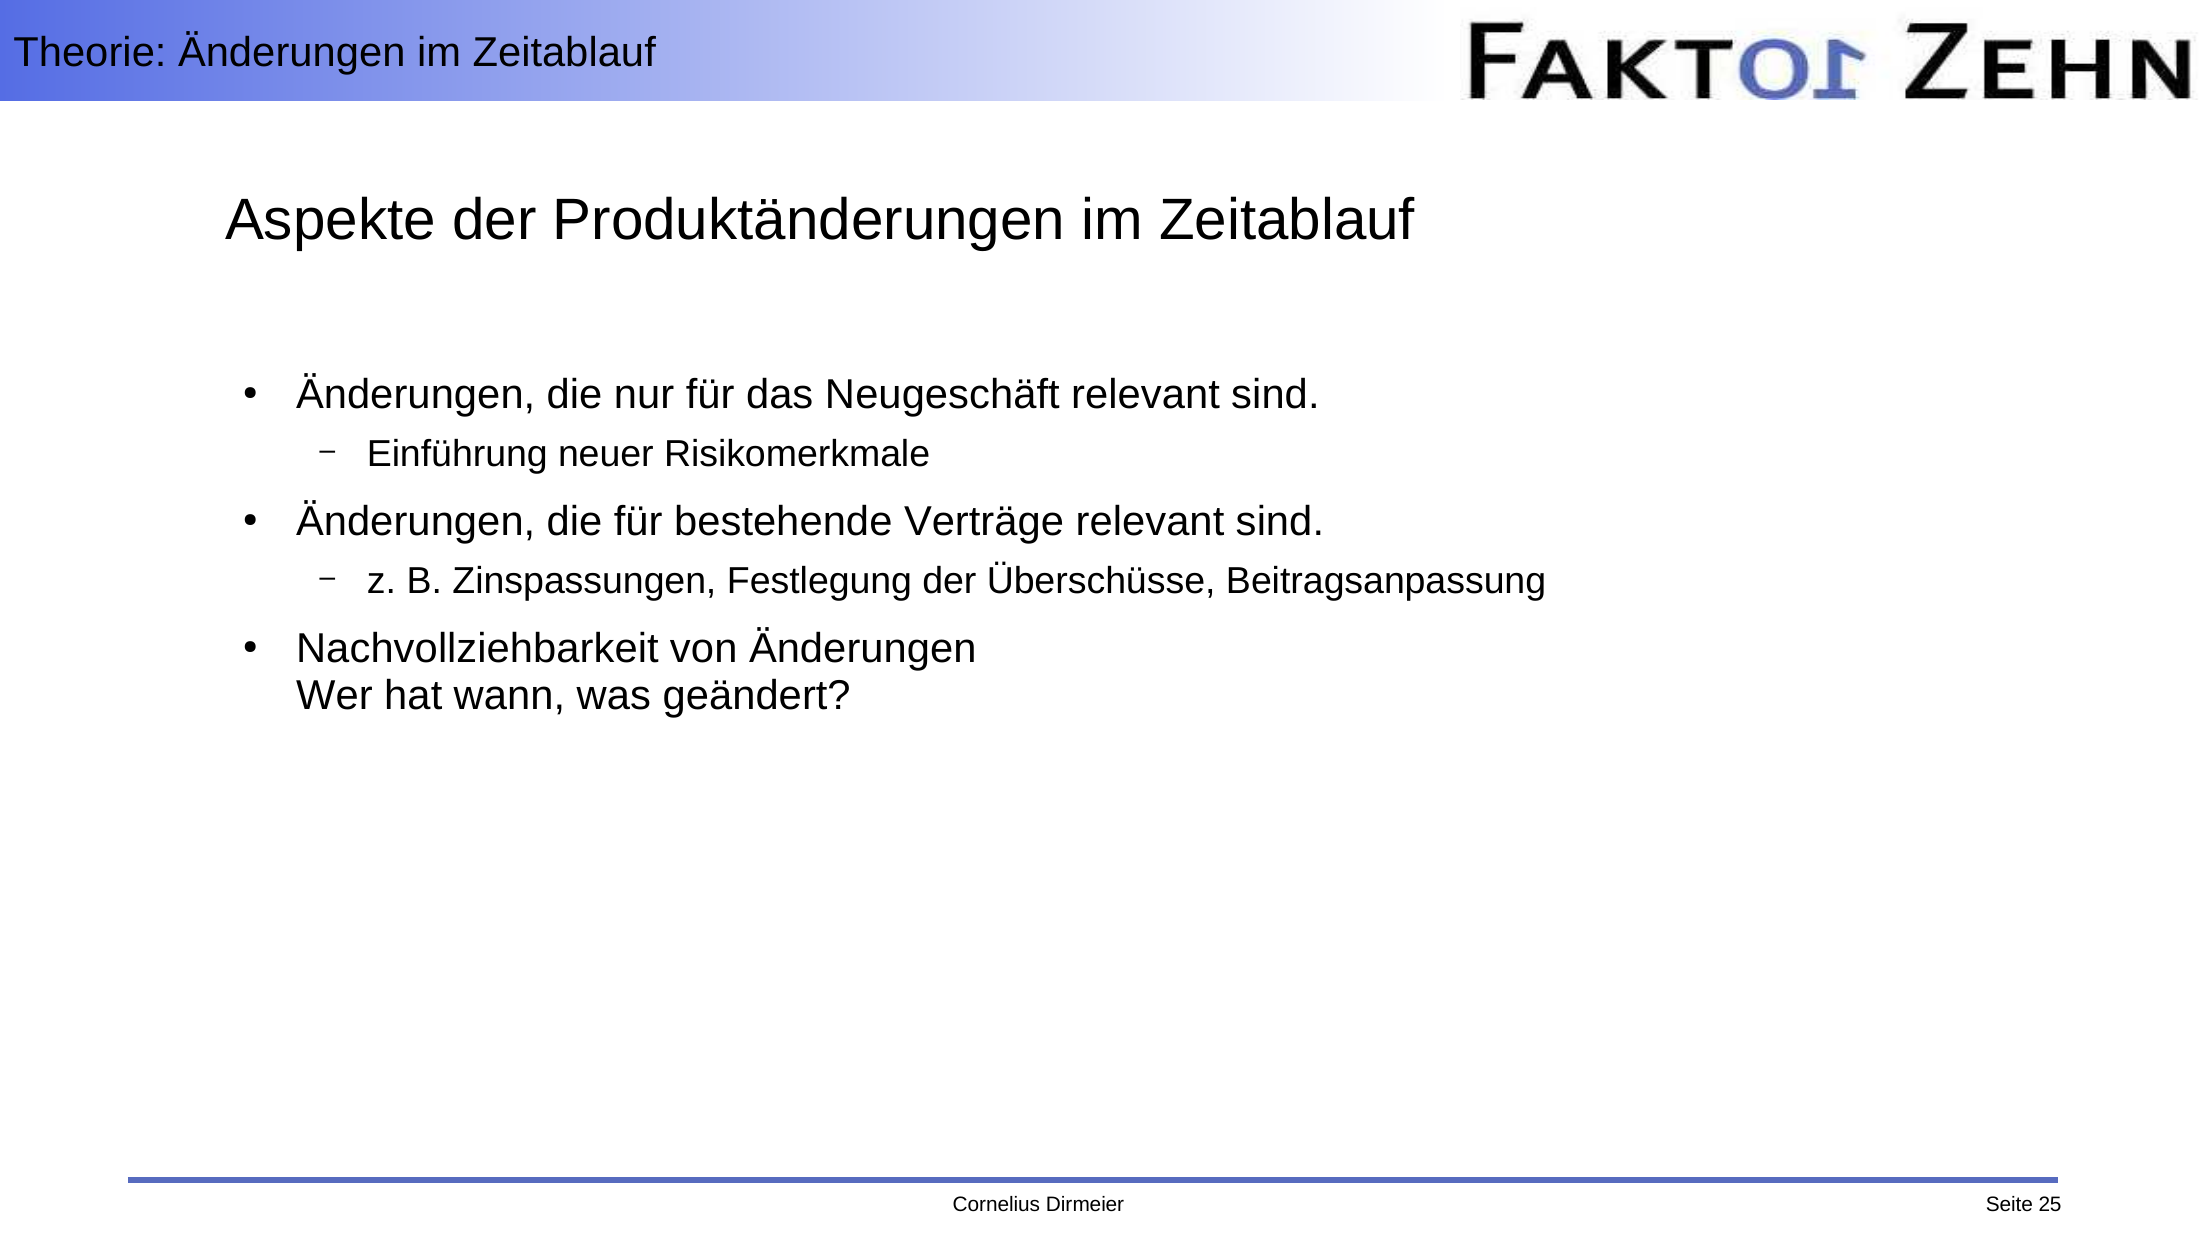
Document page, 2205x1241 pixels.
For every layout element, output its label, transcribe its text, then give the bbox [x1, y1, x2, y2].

picture [1769, 7, 2202, 100]
title Aspekte der Produktänderungen im Zeitablauf [225, 142, 1981, 296]
list Änderungen, die nur für das Neugeschäft relevant sind. Einführung neuer Risikomerkmale Änderungen, die für bestehende Verträge relevant sind. z. B. Zinspassungen, Festlegung der Überschüsse, Beitragsanpassung Nachvollziehbarkeit von Änderungen Wer hat wann, was geändert? [225, 371, 1981, 1078]
title Theorie: Änderungen im Zeitablauf [13, 0, 1769, 104]
